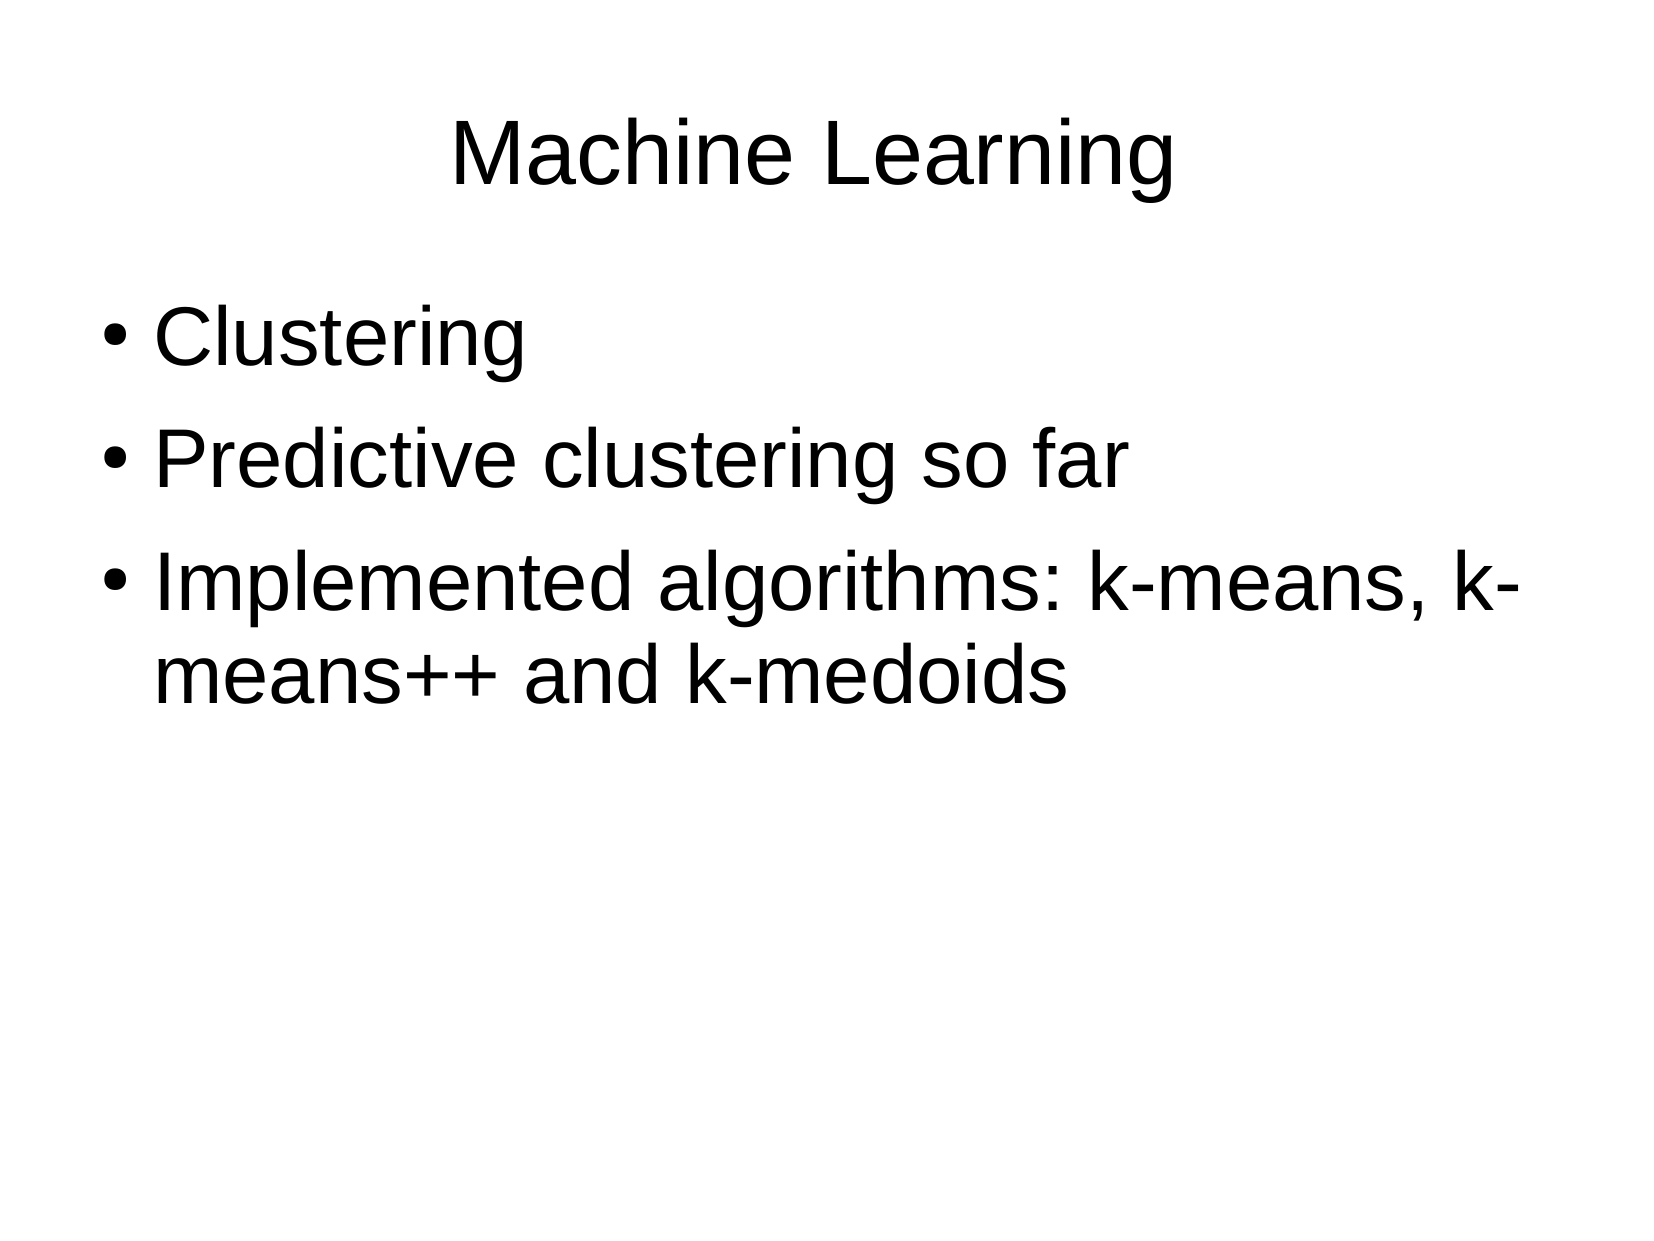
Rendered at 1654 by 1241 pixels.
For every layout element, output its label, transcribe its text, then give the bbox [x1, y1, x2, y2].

list Clustering Predictive clustering so far Implemented algorithms: k-means, k-means++ and k-medoids [82, 290, 1571, 1010]
title Machine Learning [82, 49, 1571, 257]
